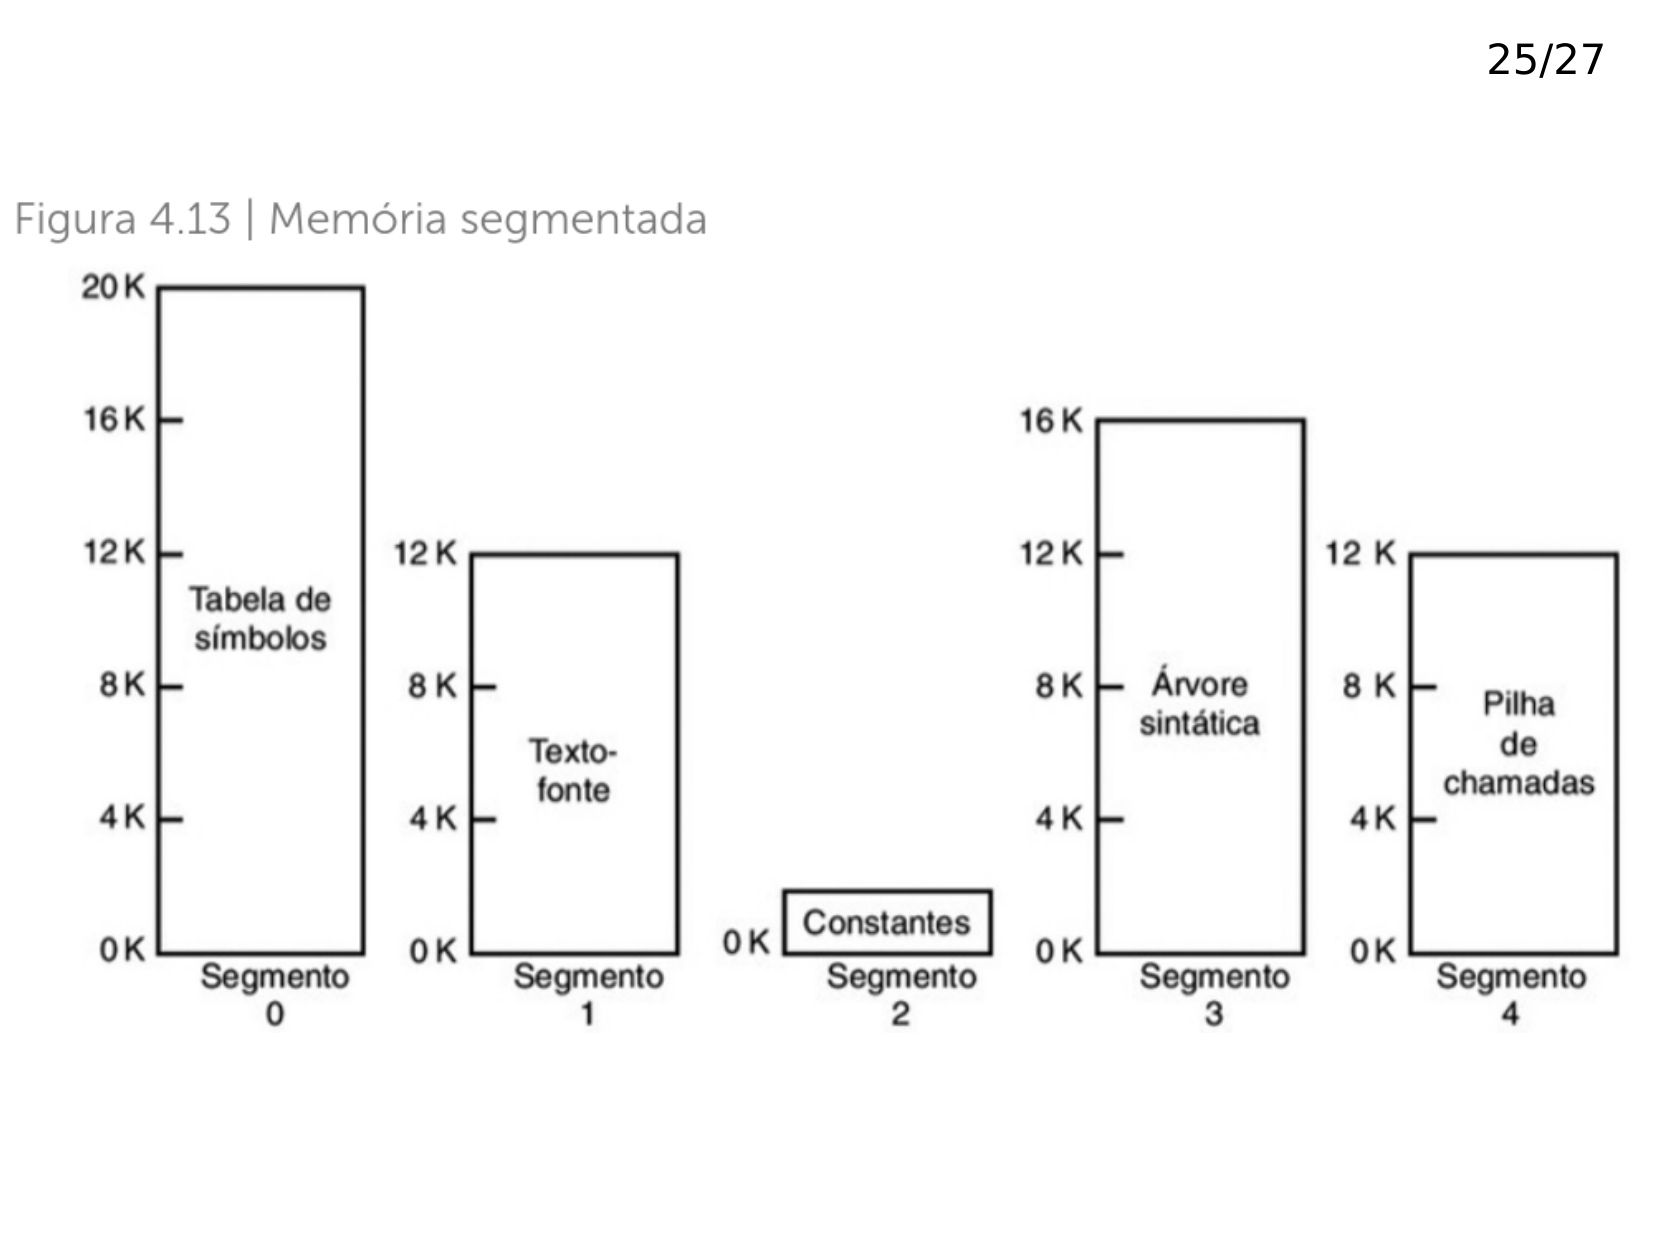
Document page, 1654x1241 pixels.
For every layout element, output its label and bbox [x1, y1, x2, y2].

picture [14, 196, 1630, 1033]
